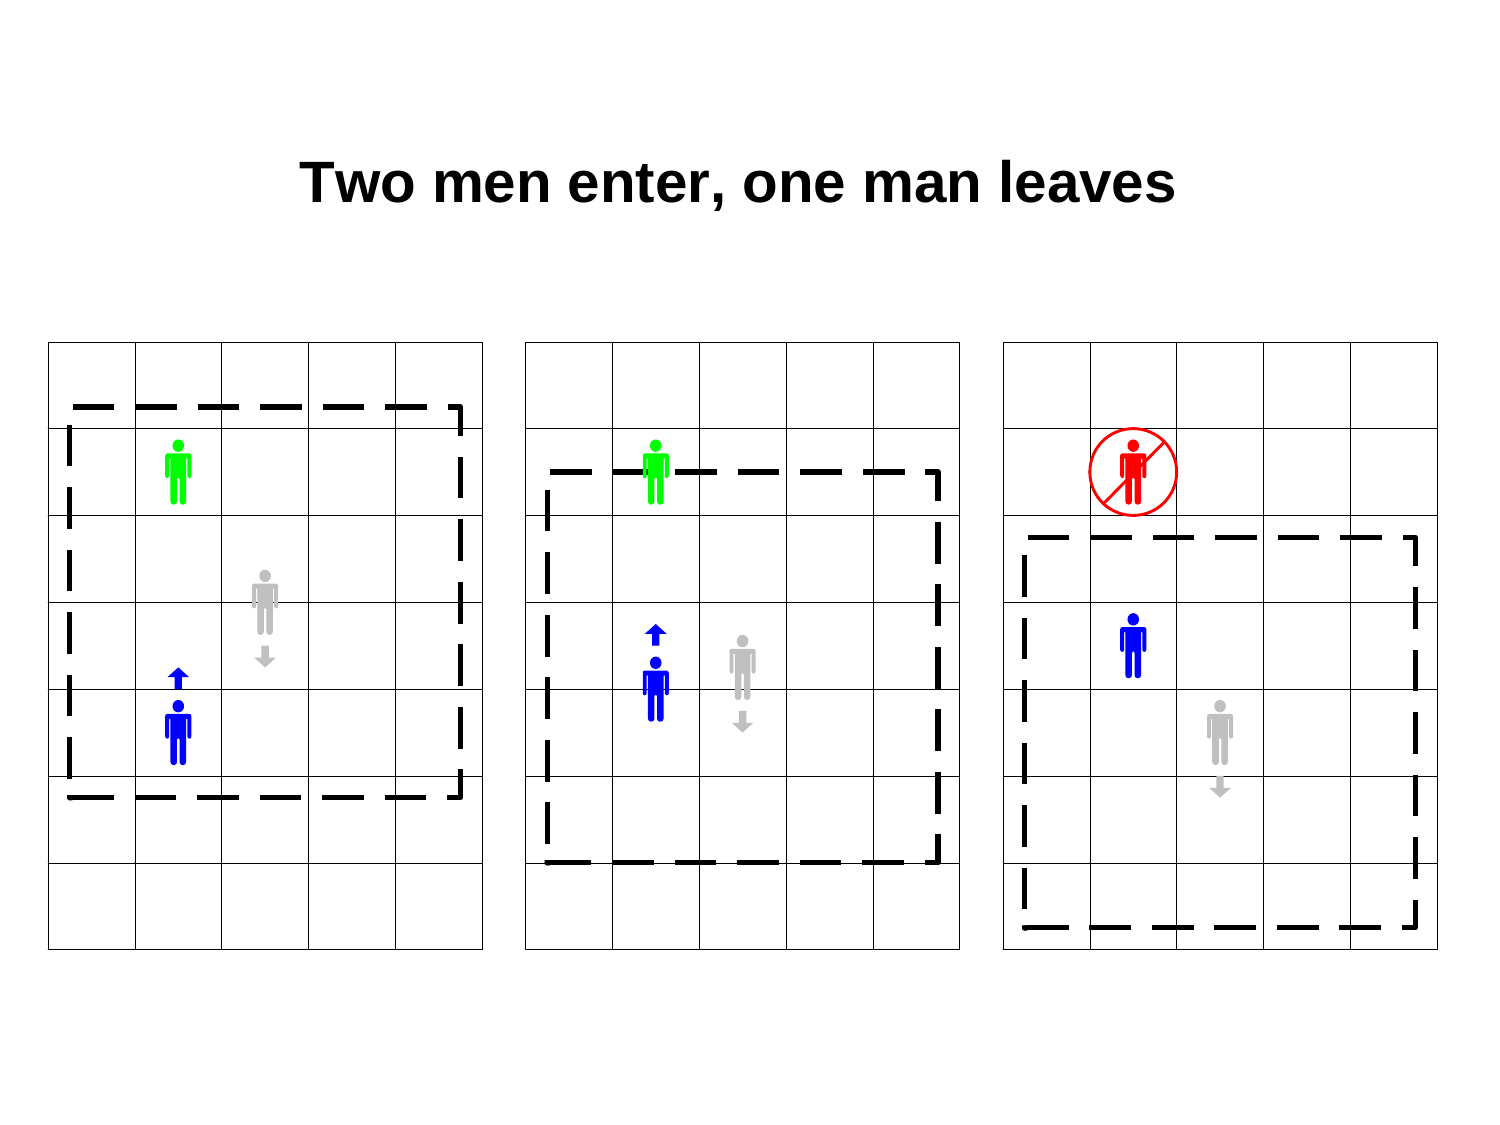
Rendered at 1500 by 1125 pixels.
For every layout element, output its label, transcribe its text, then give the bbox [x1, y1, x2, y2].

chart [45, 338, 1441, 953]
title Two men enter, one man leaves [284, 142, 1201, 223]
